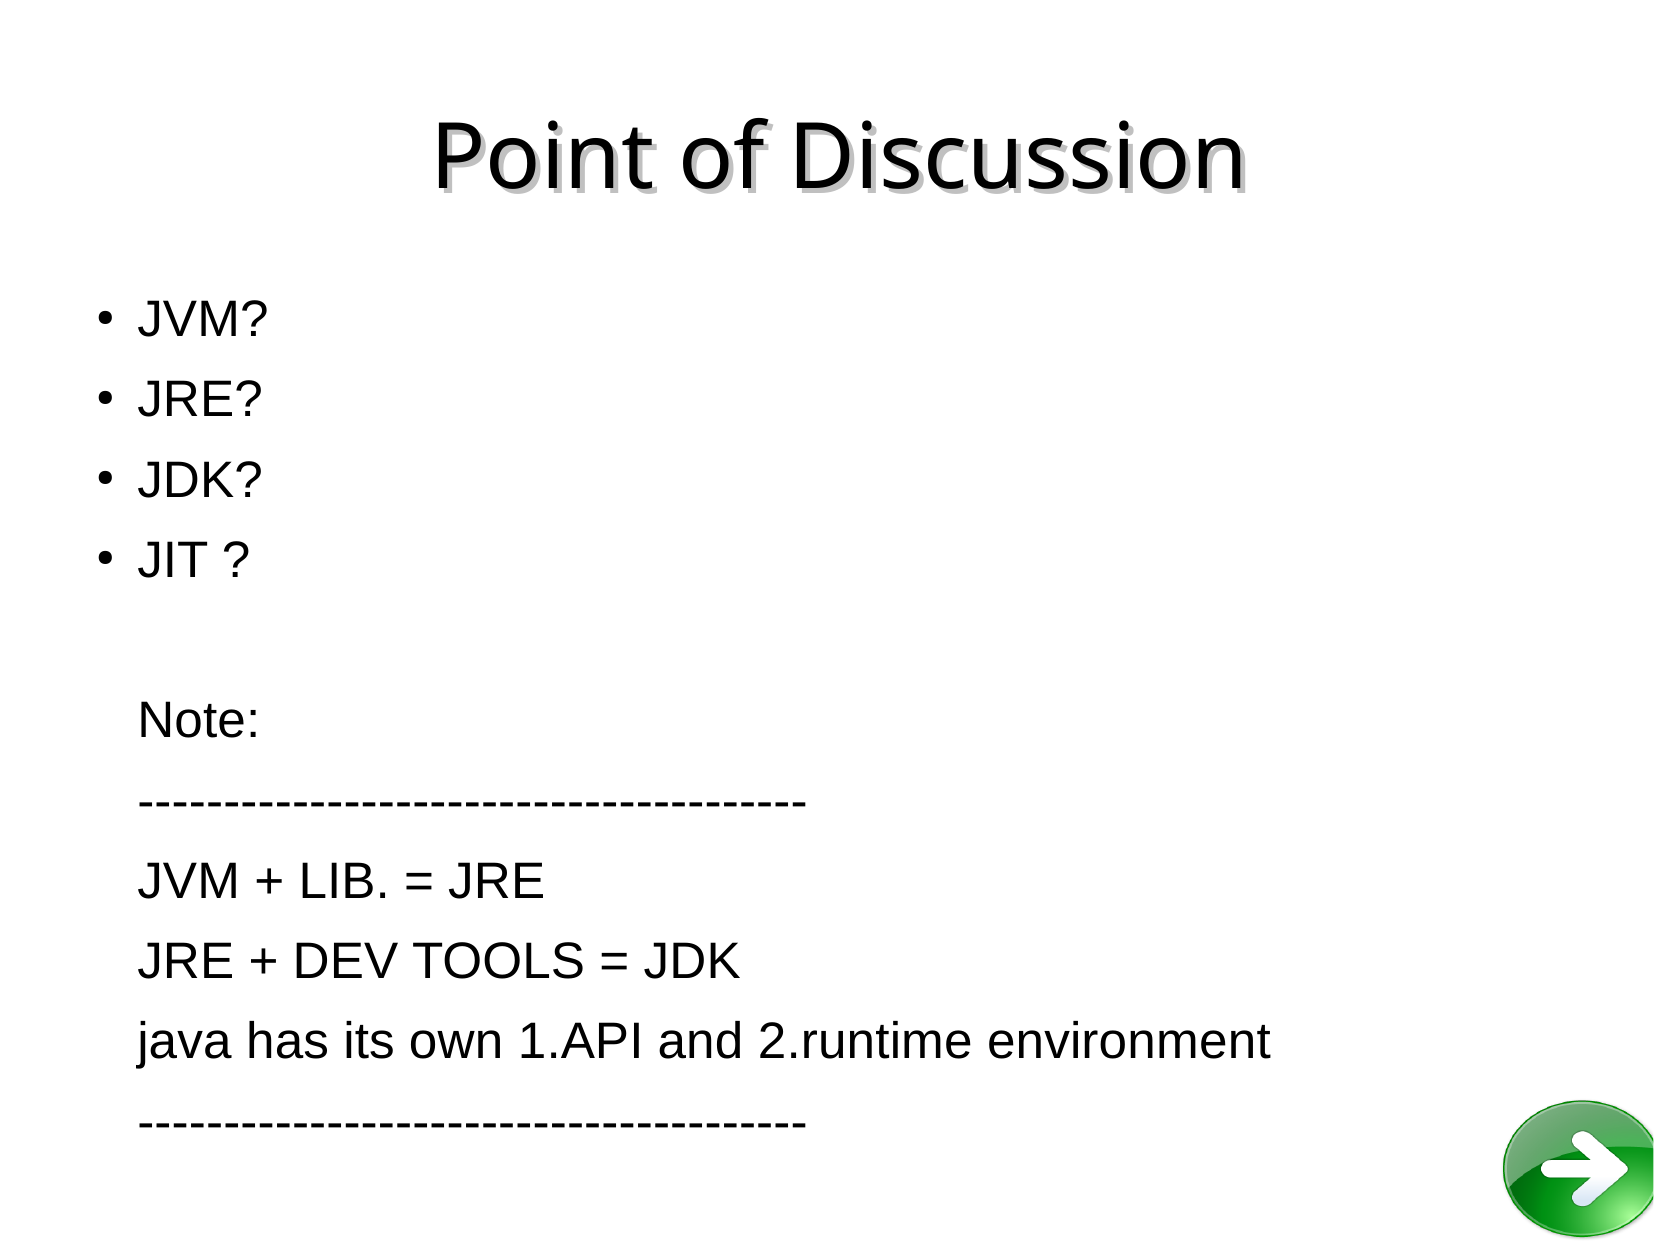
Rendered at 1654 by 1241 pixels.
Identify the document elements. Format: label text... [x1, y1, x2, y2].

picture [1500, 1098, 1654, 1241]
title Point of Discussion [82, 49, 1571, 257]
list JVM? JRE? JDK? JIT ? Note: --------------------------------------- JVM + LIB. = JRE JRE + DEV TOOLS = JDK java has its own 1.API and 2.runtime environment --------------------------------------- [82, 290, 1571, 1158]
